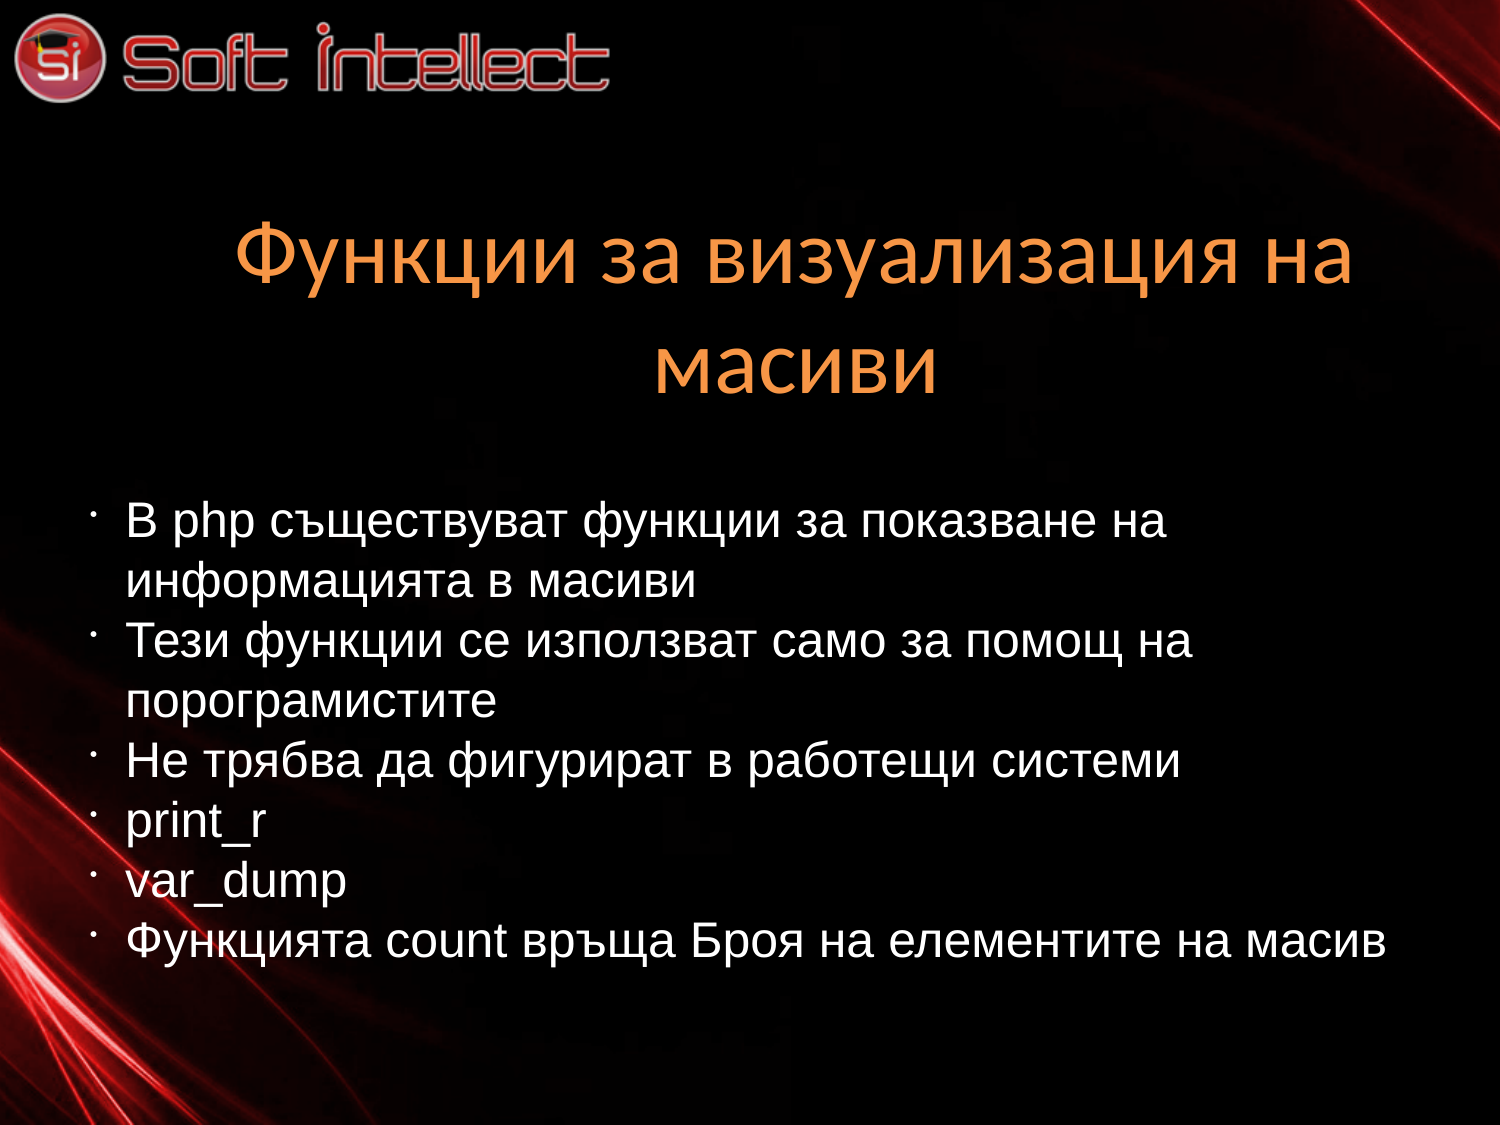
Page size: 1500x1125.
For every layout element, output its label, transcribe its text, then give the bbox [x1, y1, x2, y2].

text_box Функции за визуализация на масиви [158, 181, 1434, 423]
picture [0, 0, 1500, 1125]
text_box В php съществуват функции за показване на информацията в масиви Тези функции се използват само за помощ на порограмистите Не трябва да фигурират в работещи системи print_r var_dump Функцията count връща Броя на елементите на масив [75, 479, 1425, 929]
